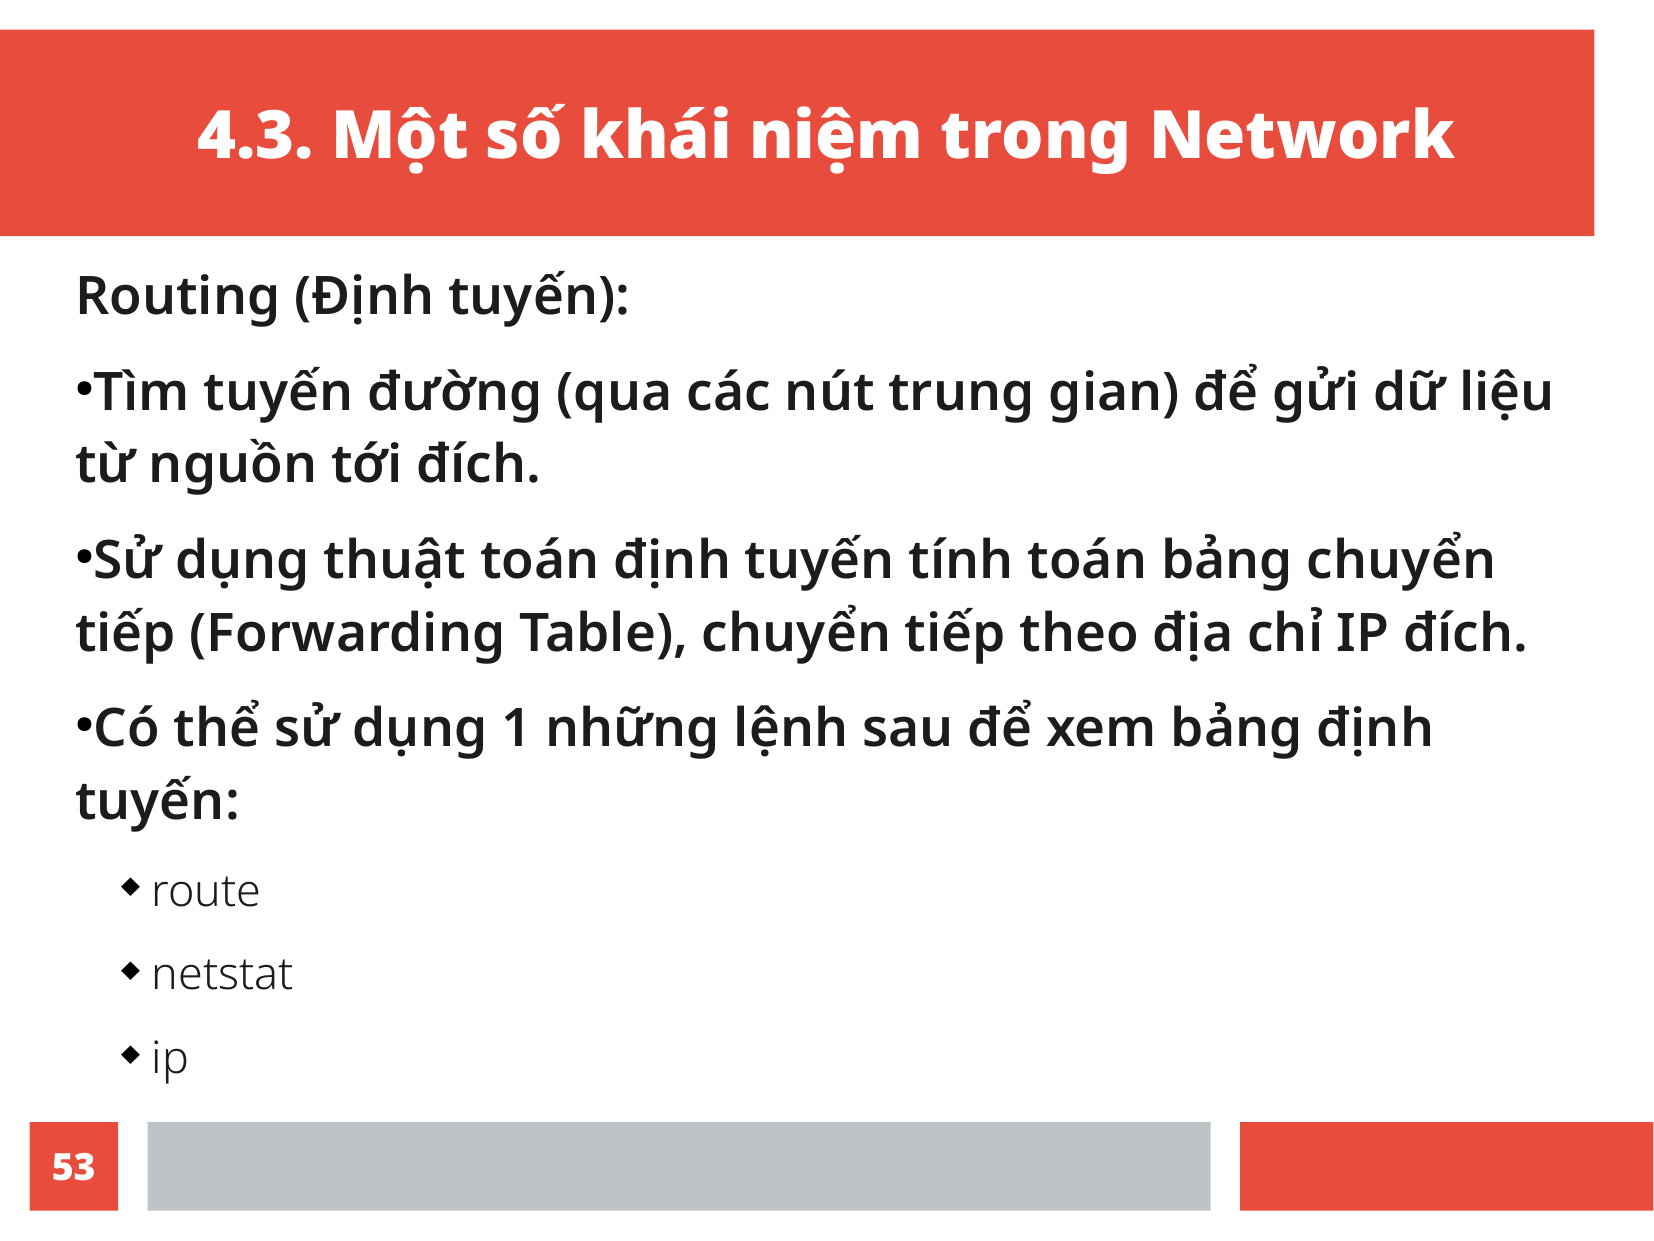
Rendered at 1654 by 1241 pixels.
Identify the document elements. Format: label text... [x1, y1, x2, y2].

list Routing (Định tuyến): Tìm tuyến đường (qua các nút trung gian) để gửi dữ liệu từ nguồn tới đích. Sử dụng thuật toán định tuyến tính toán bảng chuyển tiếp (Forwarding Table), chuyển tiếp theo địa chỉ IP đích. Có thể sử dụng 1 những lệnh sau để xem bảng định tuyến: route netstat ip [75, 257, 1581, 1096]
title 4.3. Một số khái niệm trong Network [59, 59, 1595, 207]
